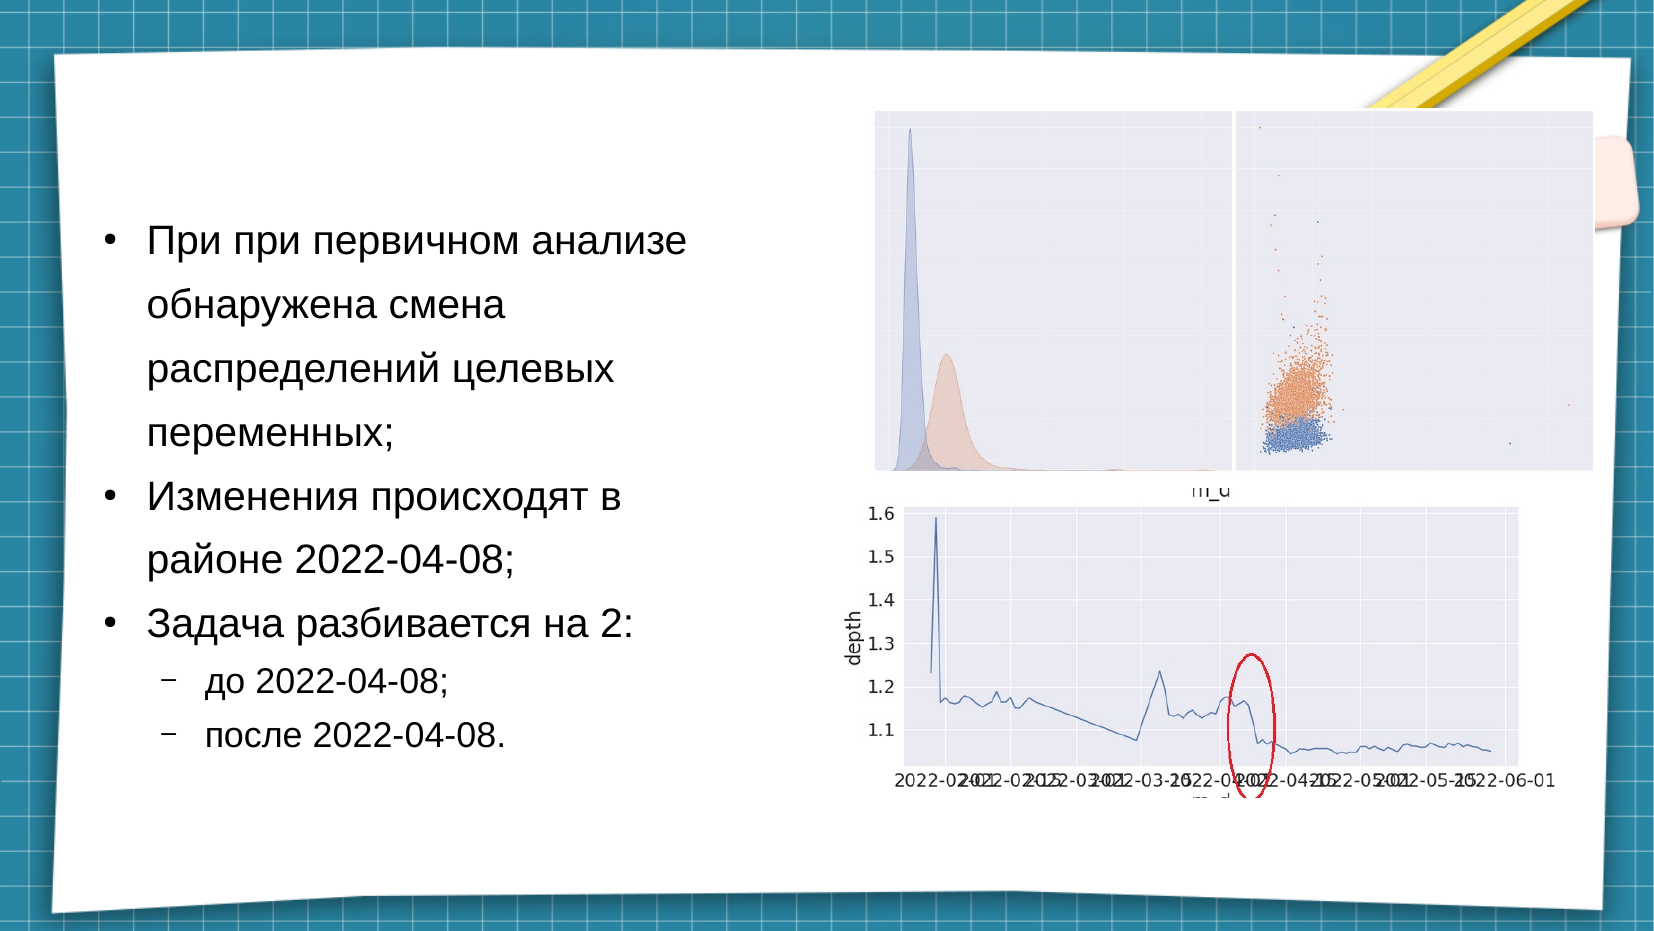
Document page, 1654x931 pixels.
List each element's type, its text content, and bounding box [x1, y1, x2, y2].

list При при первичном анализе обнаружена смена распределений целевых переменных; Изменения происходят в районе 2022-04-08; Задача разбивается на 2: до 2022-04-08; после 2022-04-08. [88, 217, 1577, 758]
picture [0, 0, 1654, 931]
